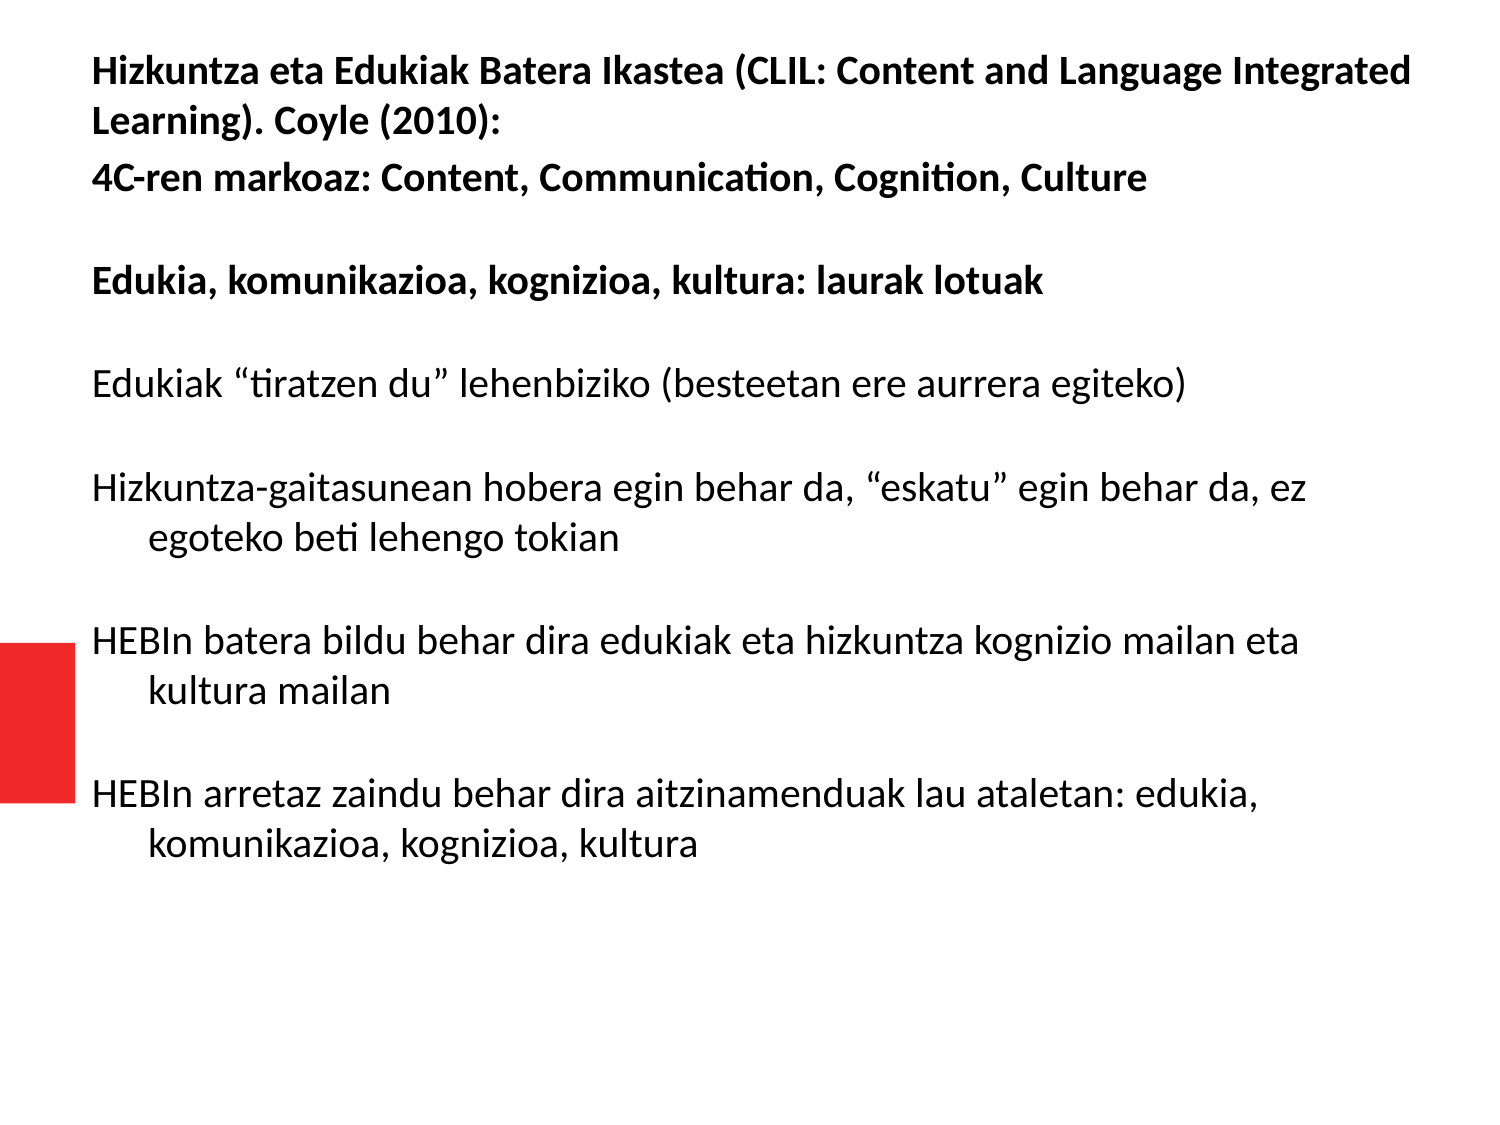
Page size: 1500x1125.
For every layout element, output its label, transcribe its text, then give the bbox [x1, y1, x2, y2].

list Hizkuntza eta Edukiak Batera Ikastea (CLIL: Content and Language Integrated Learning). Coyle (2010): 4C-ren markoaz: Content, Communication, Cognition, Culture Edukia, komunikazioa, kognizioa, kultura: laurak lotuak Edukiak “tiratzen du” lehenbiziko (besteetan ere aurrera egiteko) Hizkuntza-gaitasunean hobera egin behar da, “eskatu” egin behar da, ez egoteko beti lehengo tokian HEBIn batera bildu behar dira edukiak eta hizkuntza kognizio mailan eta kultura mailan HEBIn arretaz zaindu behar dira aitzinamenduak lau ataletan: edukia, komunikazioa, kognizioa, kultura [76, 35, 1436, 1071]
